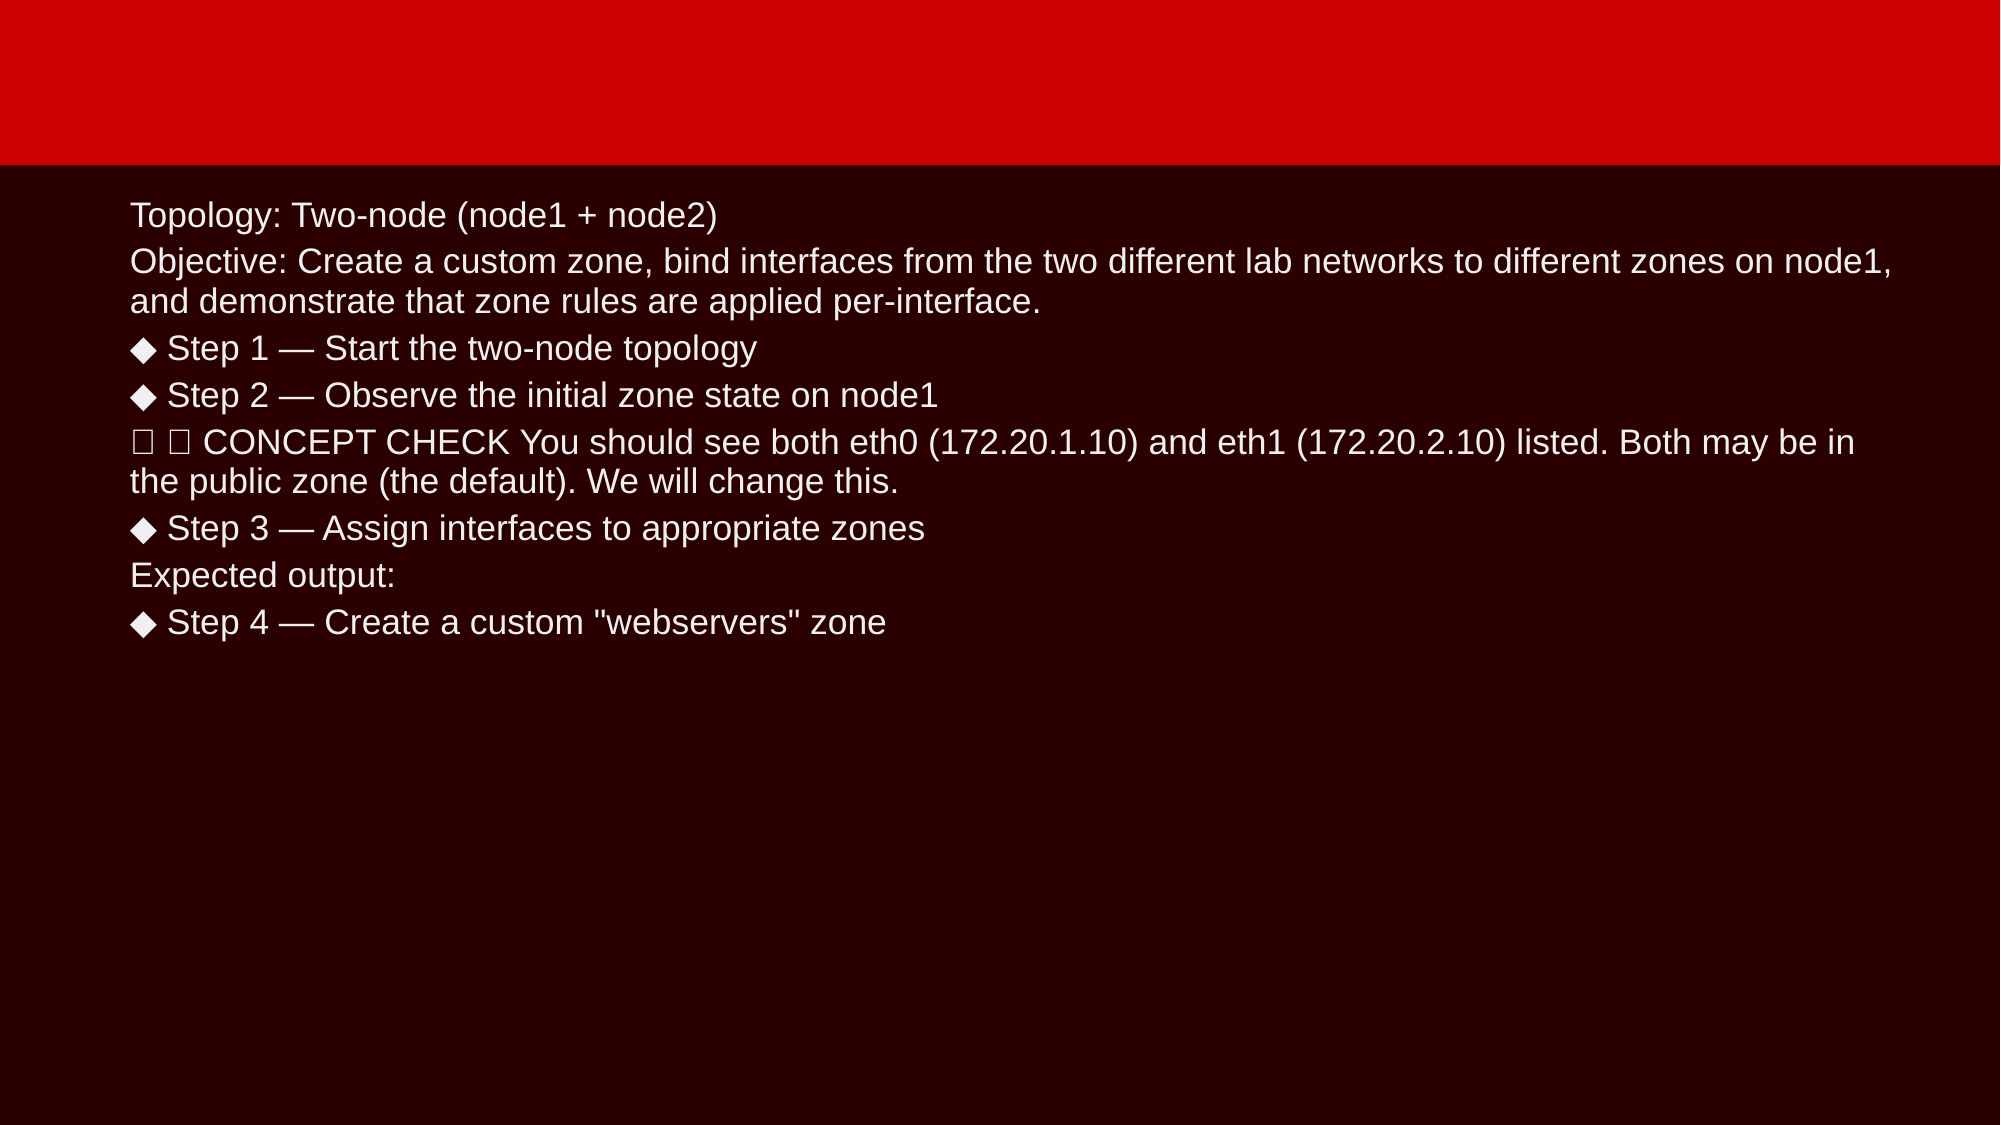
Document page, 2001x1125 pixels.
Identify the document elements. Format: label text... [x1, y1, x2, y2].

text_box 🔧 Lab 3 — Custom Zones and Interface Binding [0, 0, 2001, 166]
text_box Topology: Two-node (node1 + node2) Objective: Create a custom zone, bind interfaces from the two different lab networks to different zones on node1, and demonstrate that zone rules are applied per-interface. ◆ Step 1 — Start the two-node topology ◆ Step 2 — Observe the initial zone state on node1 💡 💡 CONCEPT CHECK You should see both eth0 (172.20.1.10) and eth1 (172.20.2.10) listed. Both may be in the public zone (the default). We will change this. ◆ Step 3 — Assign interfaces to appropriate zones Expected output: ◆ Step 4 — Create a custom "webservers" zone [88, 183, 1912, 1099]
